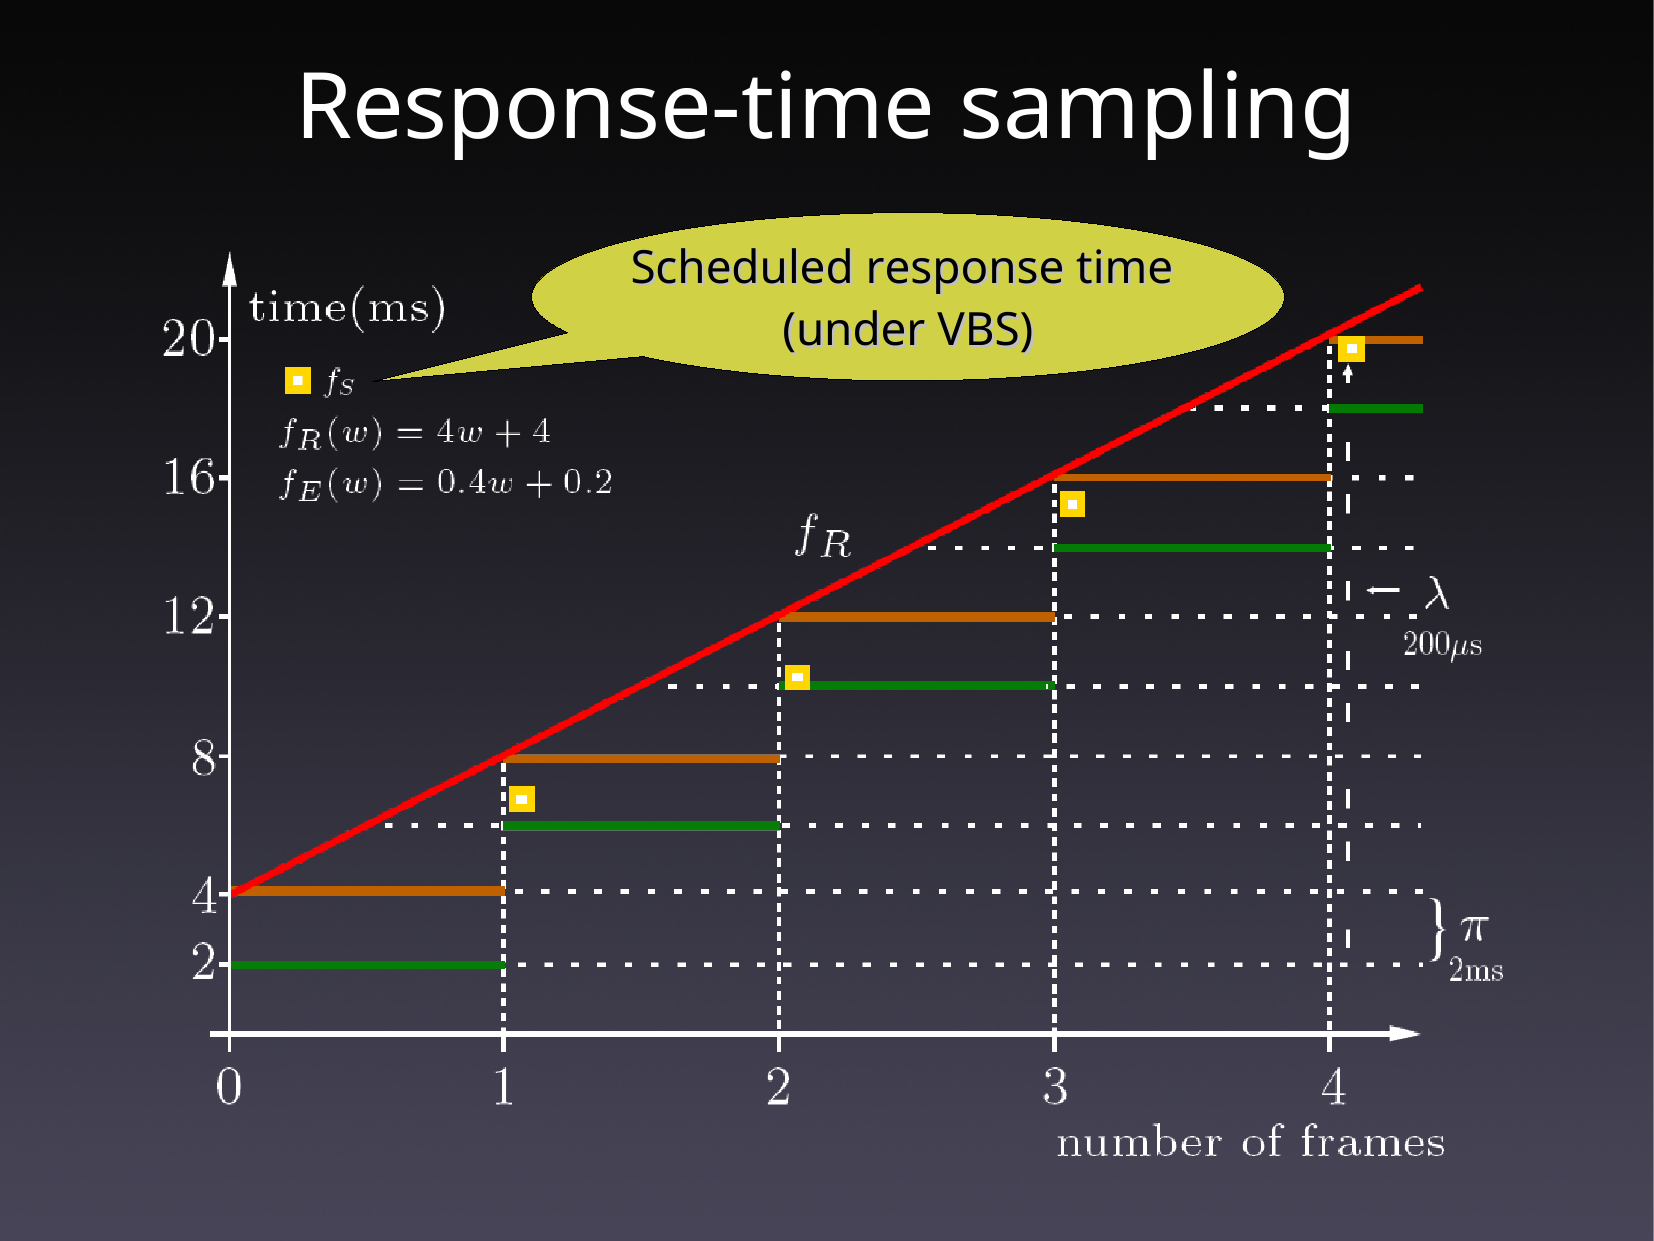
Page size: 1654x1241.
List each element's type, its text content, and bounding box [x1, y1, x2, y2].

picture [0, 0, 1654, 1241]
title Response-time sampling [120, 0, 1533, 208]
text_box Scheduled response time (under VBS) [372, 212, 1285, 382]
